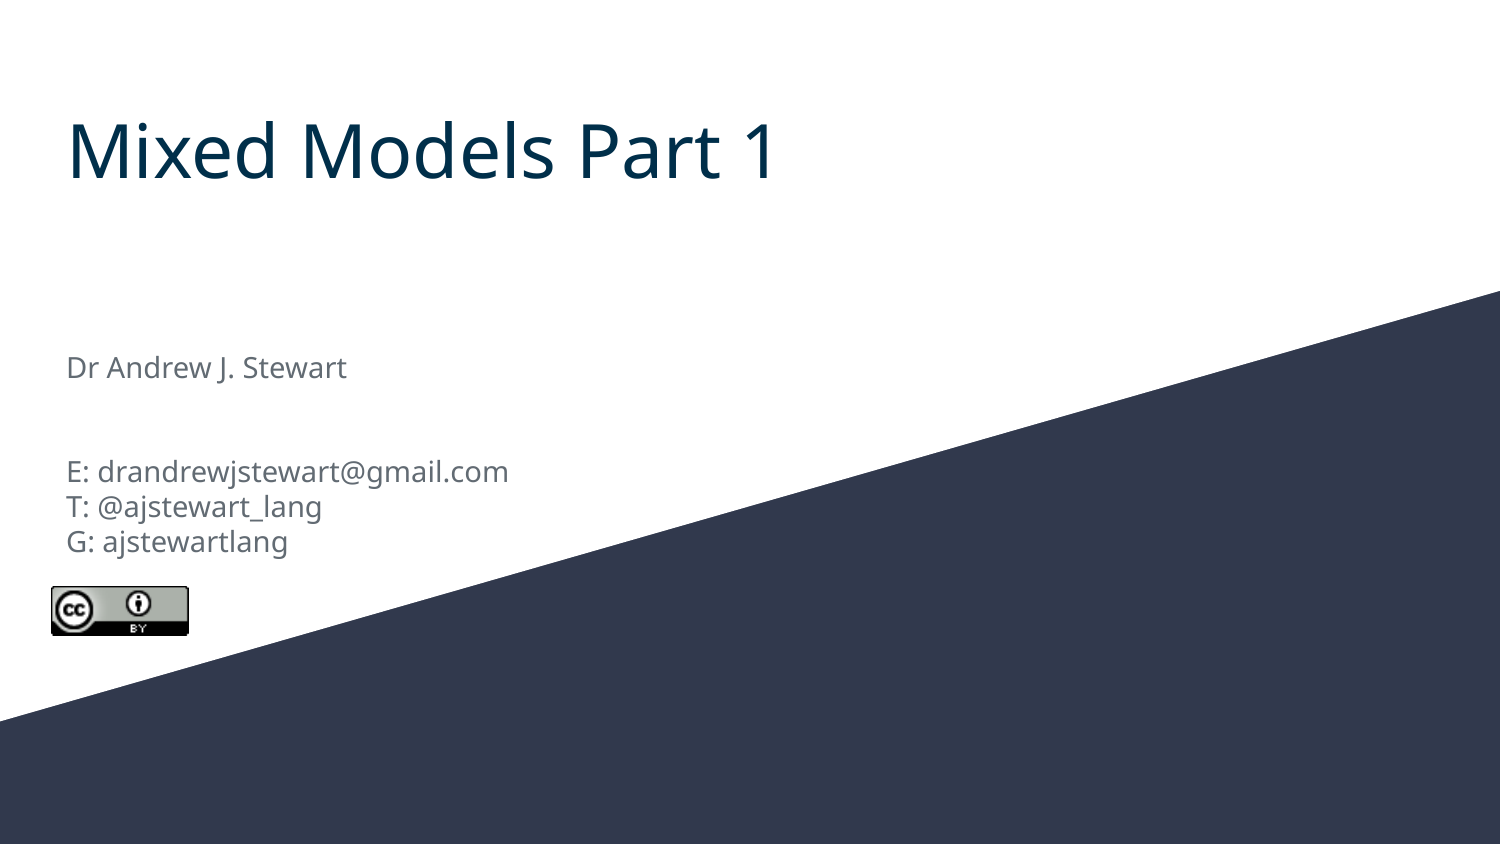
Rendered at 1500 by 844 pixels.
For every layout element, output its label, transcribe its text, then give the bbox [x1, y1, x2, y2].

title Mixed Models Part 1 [51, 88, 1449, 299]
subtitle Dr Andrew J. Stewart E: drandrewjstewart@gmail.com T: @ajstewart_lang G: ajstewartlang [51, 298, 748, 421]
picture [51, 586, 189, 636]
